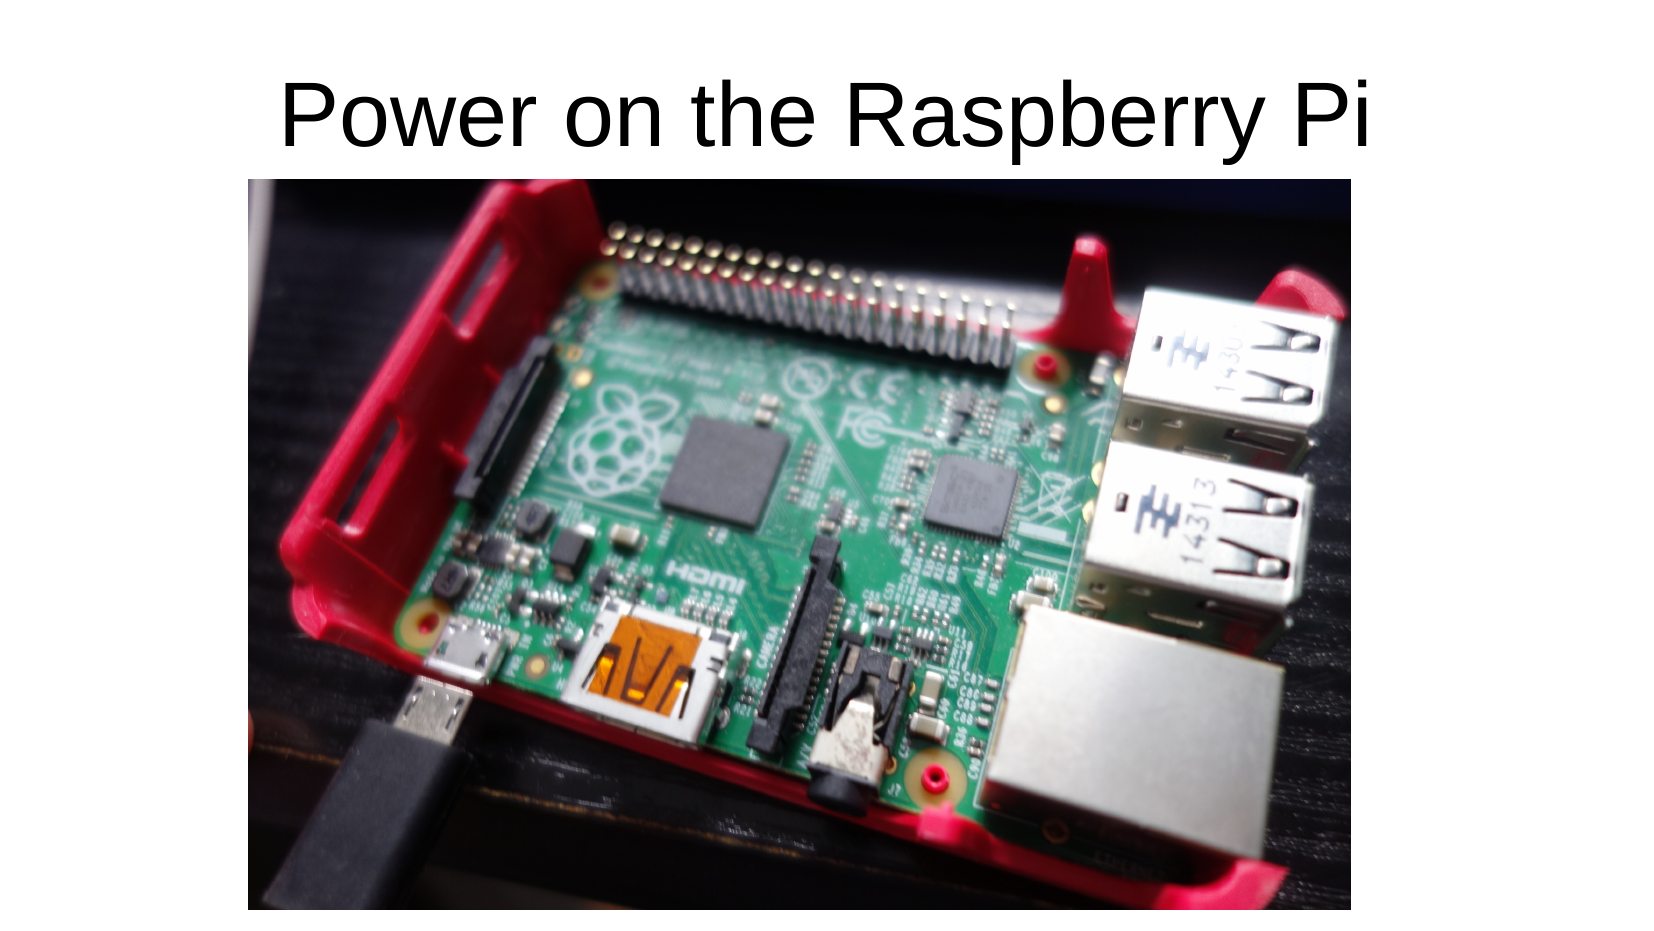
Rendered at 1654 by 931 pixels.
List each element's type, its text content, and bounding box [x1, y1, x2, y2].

title Power on the Raspberry Pi [82, 37, 1571, 193]
picture [248, 179, 1351, 910]
